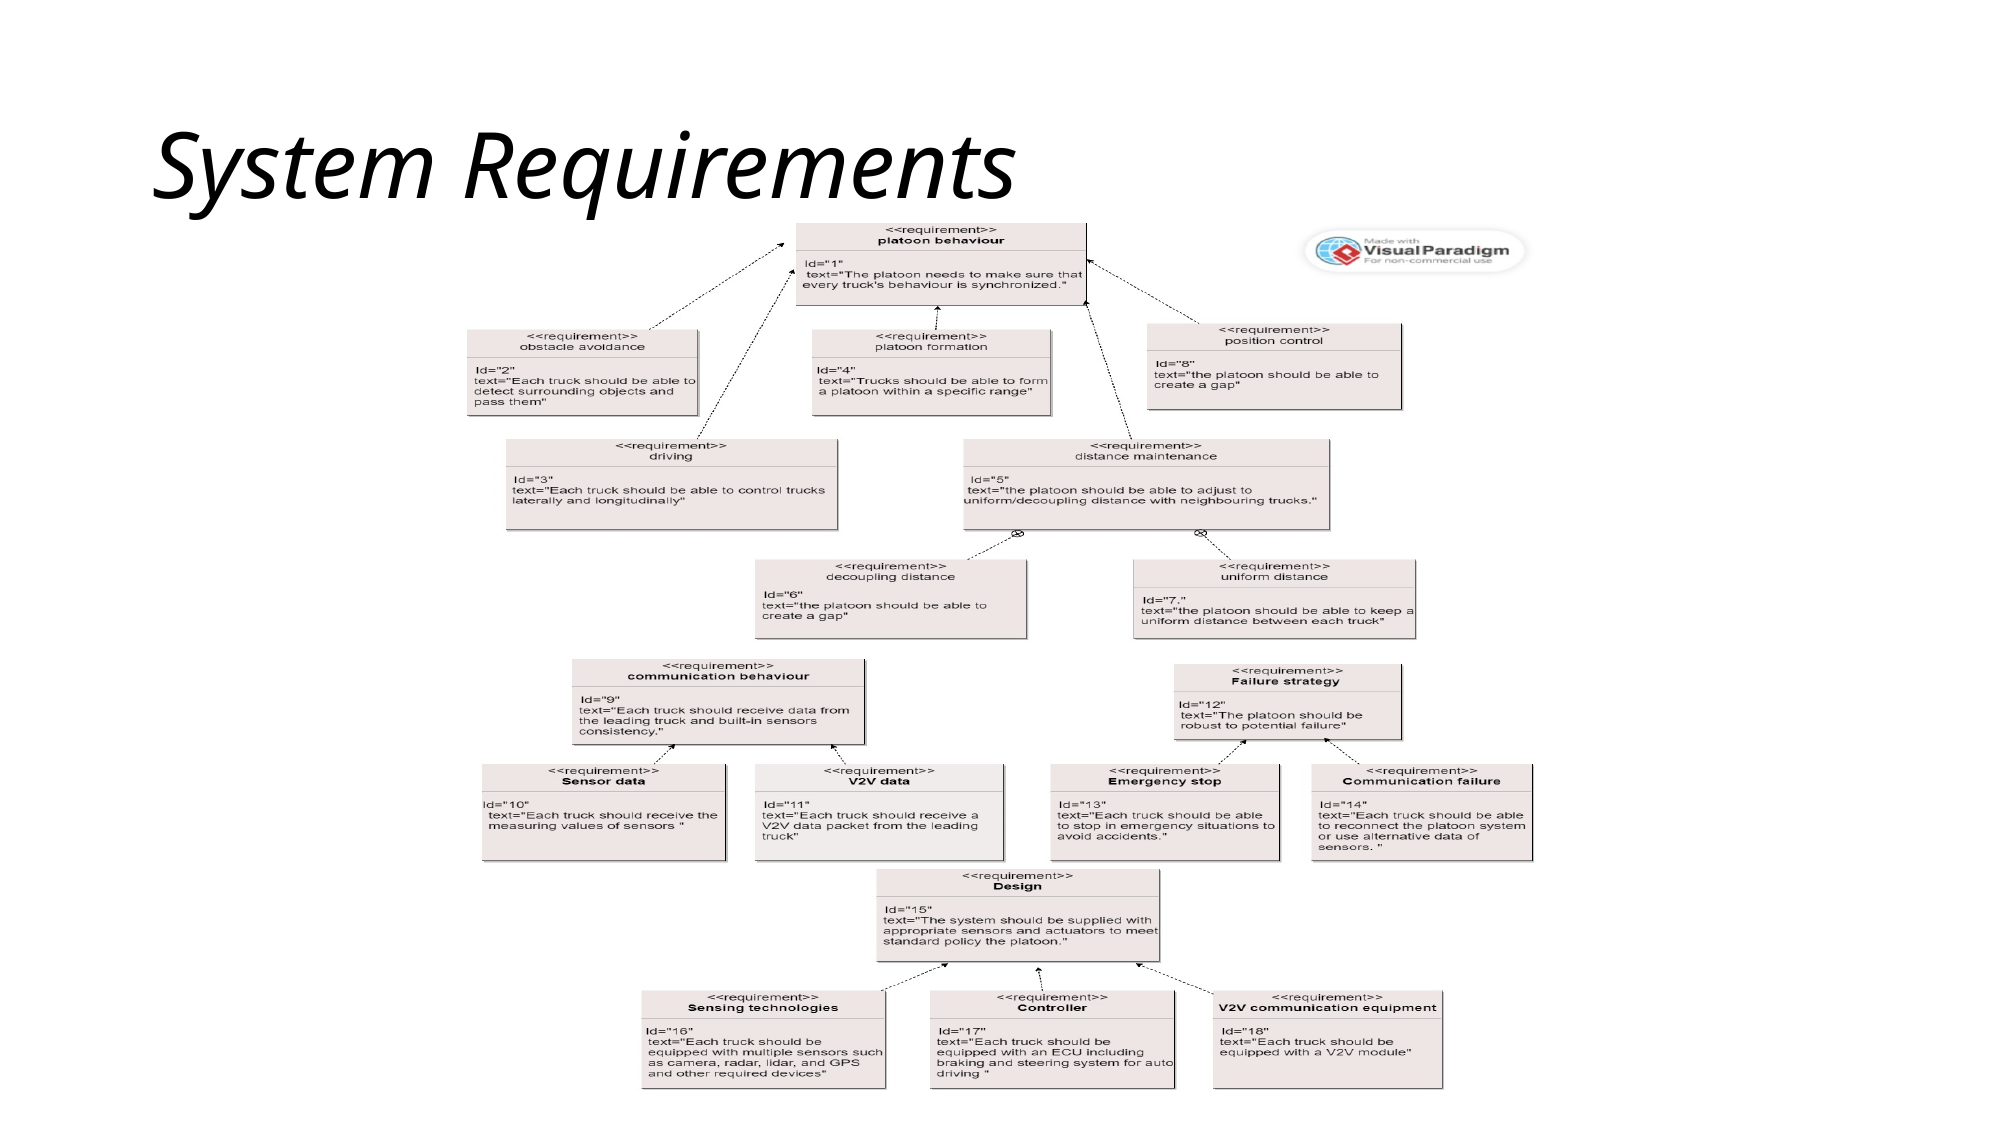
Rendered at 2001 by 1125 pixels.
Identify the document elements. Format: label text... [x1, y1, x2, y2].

title System Requirements [137, 59, 1863, 278]
picture [467, 223, 1534, 1090]
